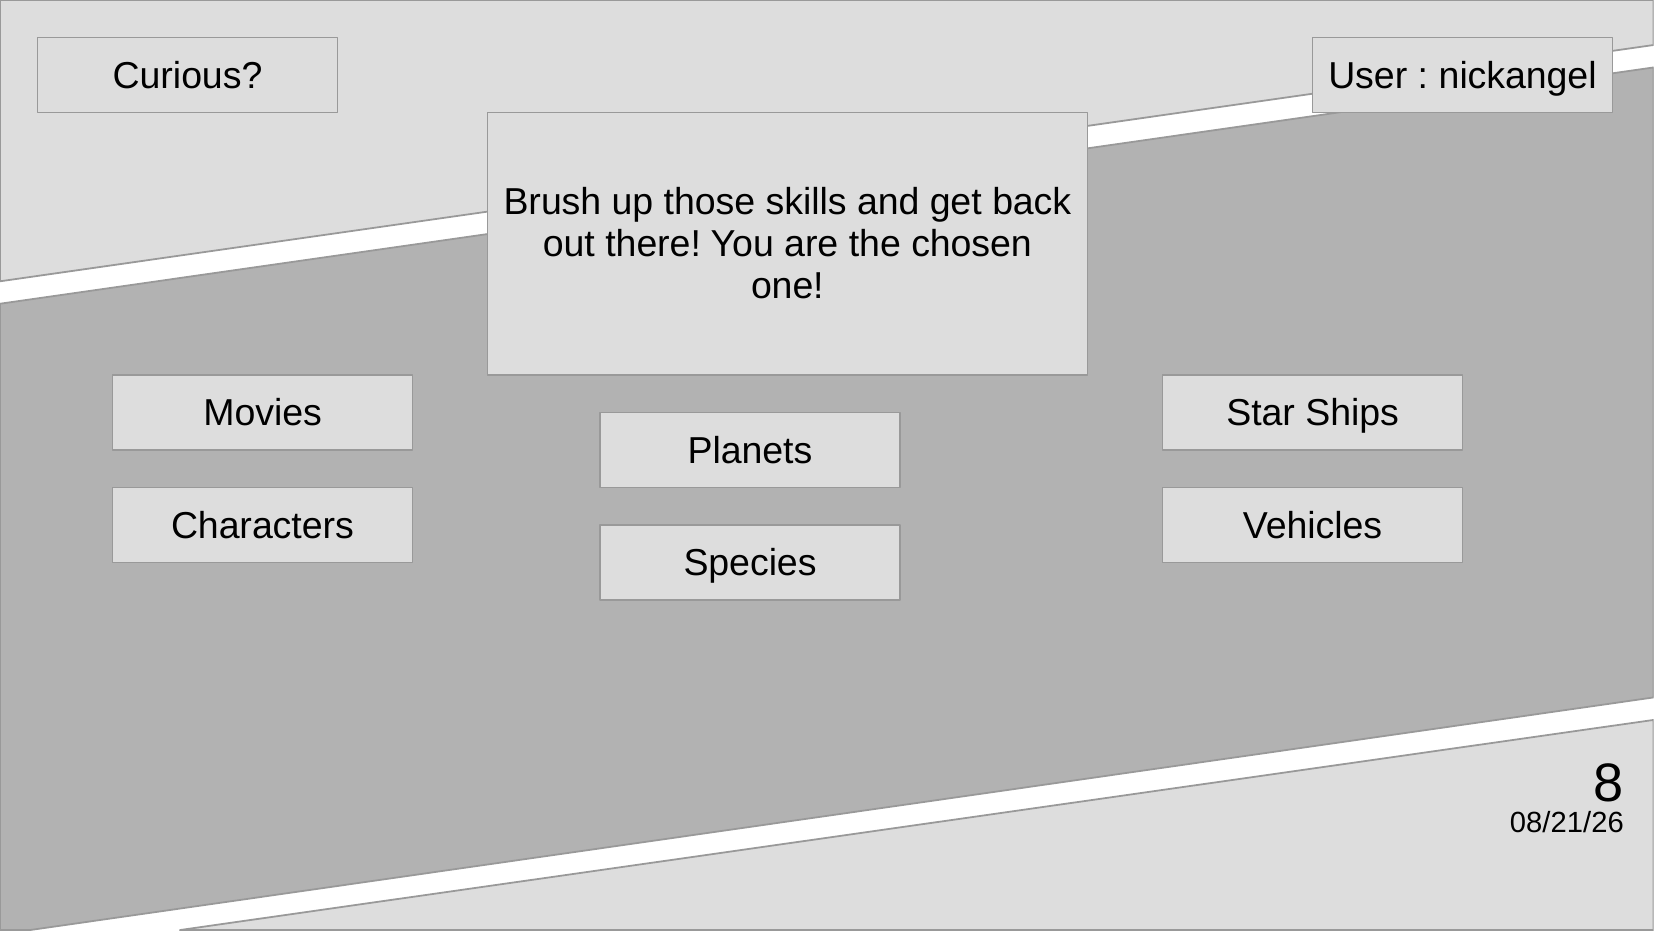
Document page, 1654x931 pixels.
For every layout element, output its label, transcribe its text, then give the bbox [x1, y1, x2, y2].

text_box Species [600, 525, 901, 601]
text_box Vehicles [1162, 487, 1463, 563]
text_box Star Ships [1162, 375, 1463, 451]
text_box Planets [600, 412, 901, 488]
text_box User : nickangel [1312, 37, 1613, 113]
text_box Brush up those skills and get back out there! You are the chosen one! [487, 112, 1088, 375]
text_box Curious? [37, 37, 338, 113]
text_box Characters [112, 487, 413, 563]
text_box Movies [112, 375, 413, 451]
